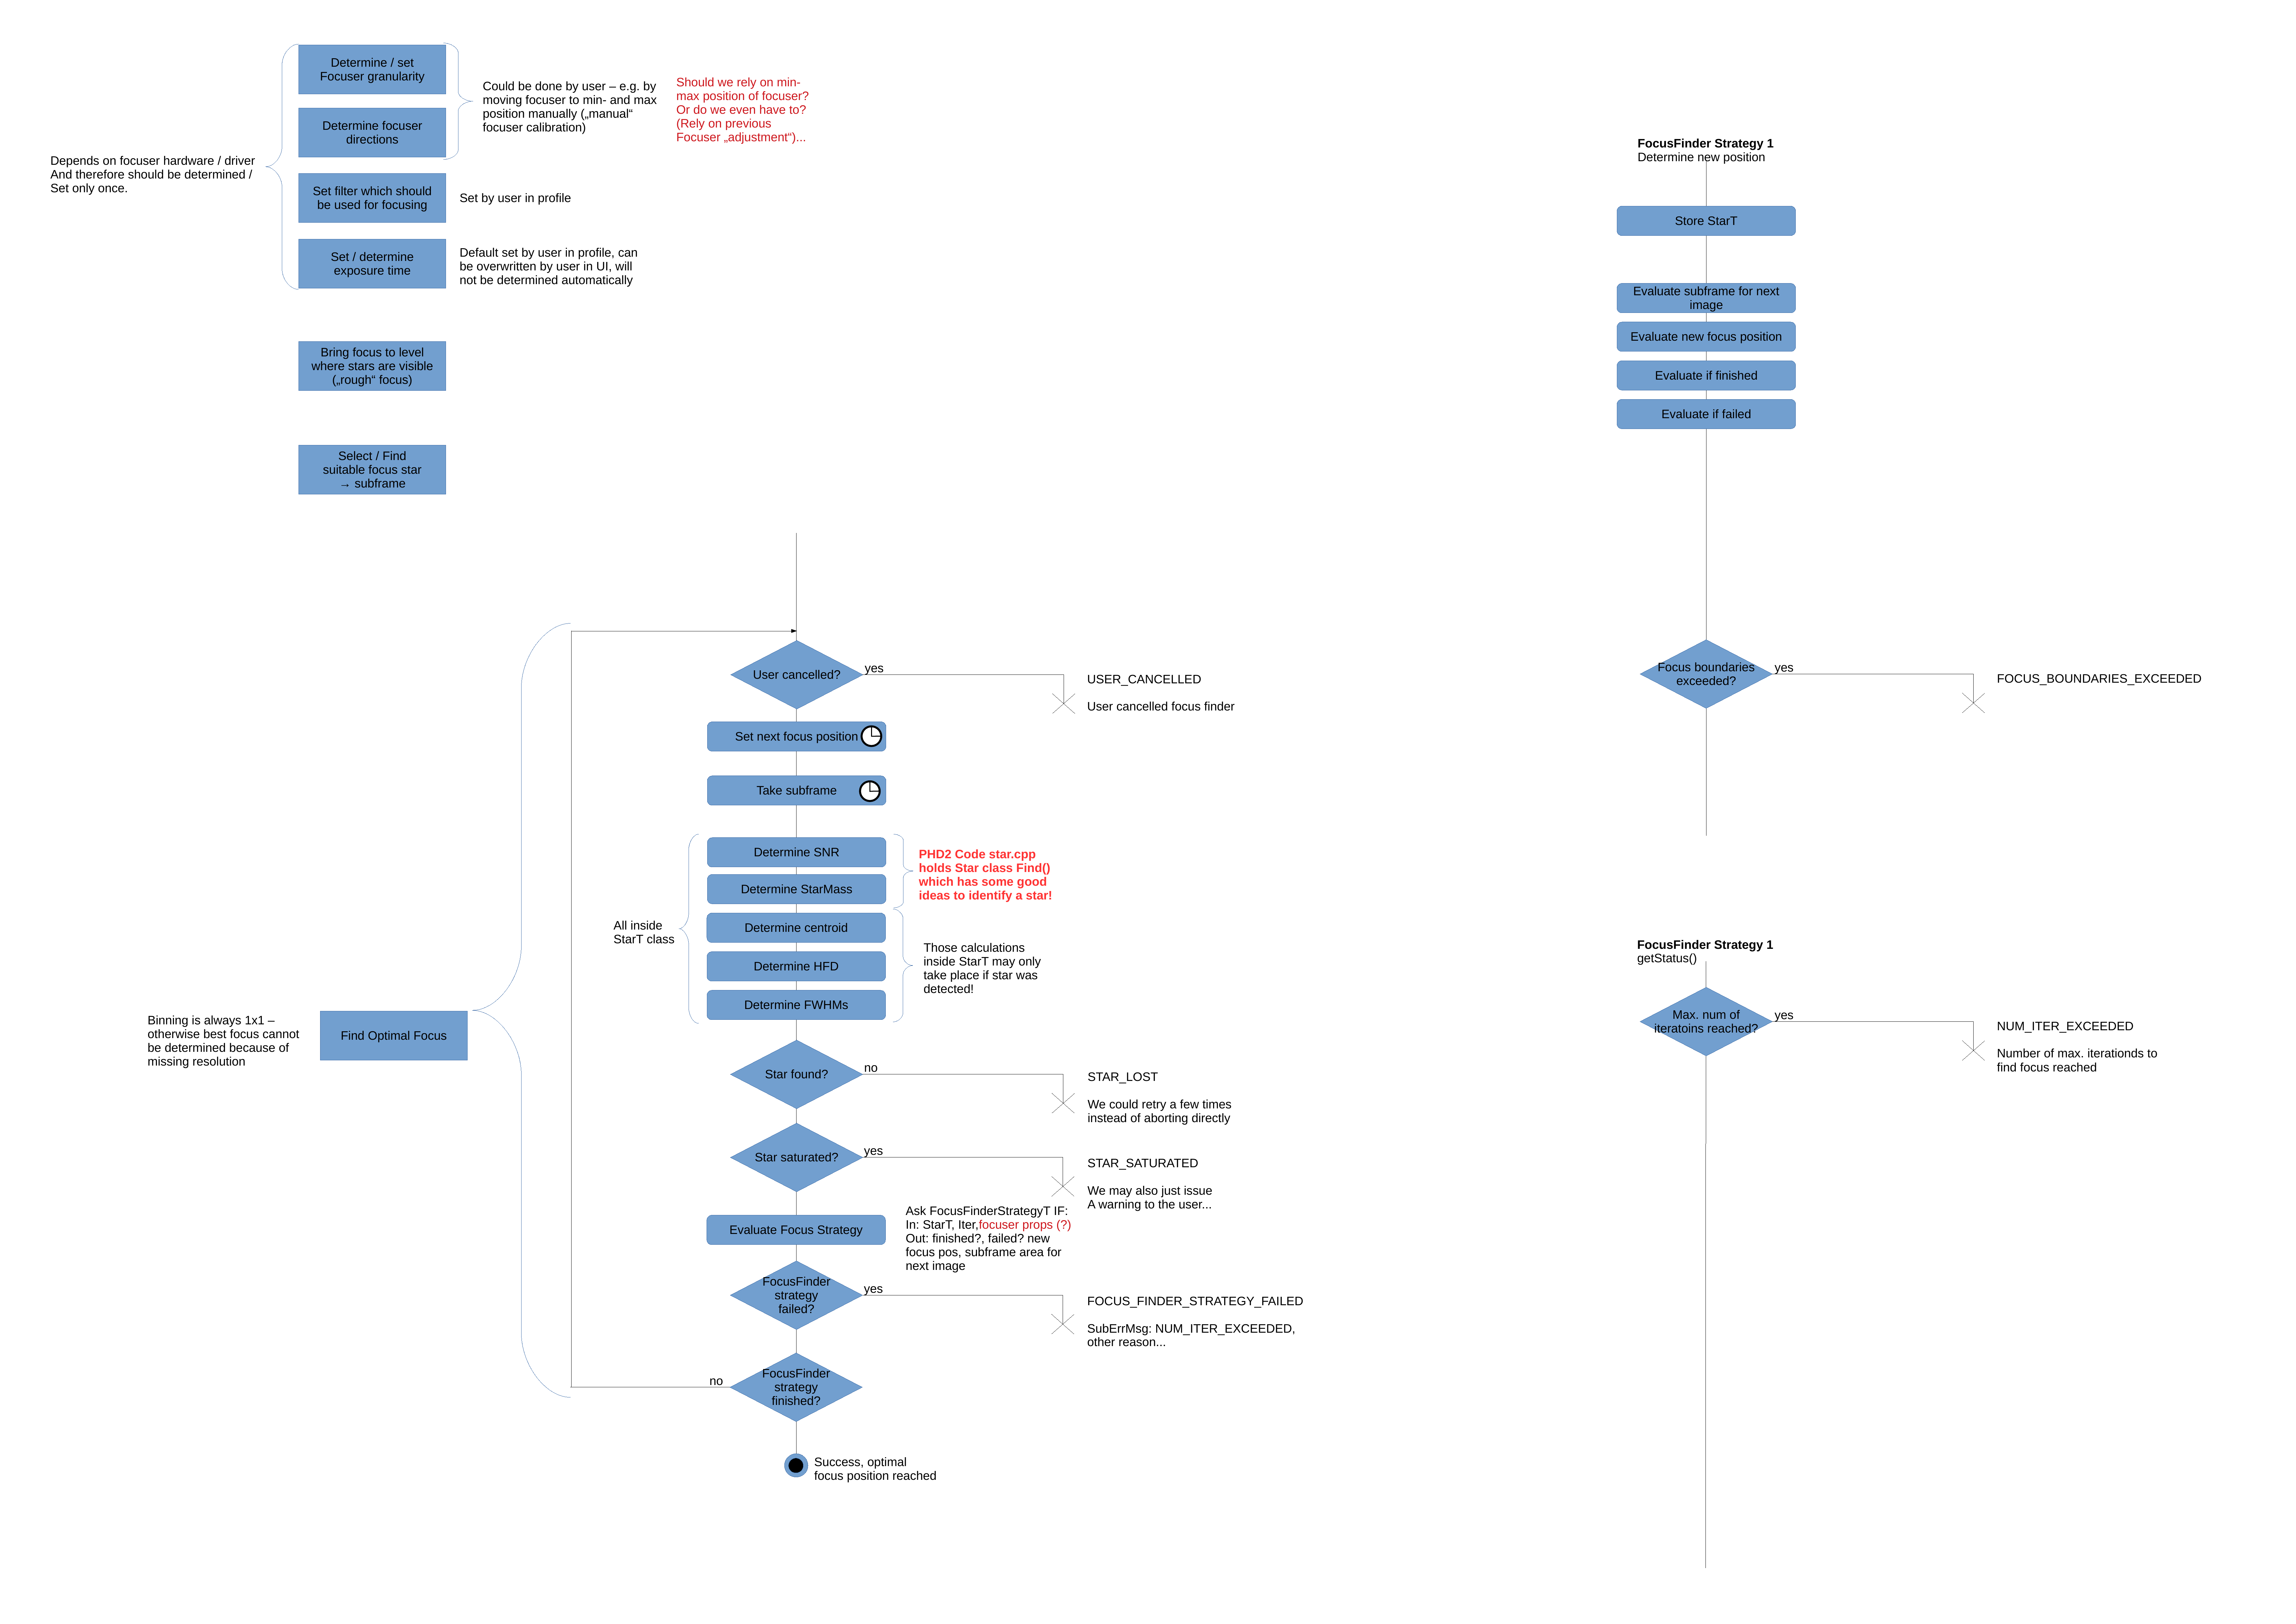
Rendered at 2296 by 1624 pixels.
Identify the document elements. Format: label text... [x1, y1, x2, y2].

text_box no [705, 1371, 728, 1390]
text_box Those calculations inside StarT may only take place if star was detected! [918, 938, 1051, 999]
text_box no [859, 1058, 883, 1077]
text_box yes [859, 1279, 888, 1298]
text_box Select / Find suitable focus star → subframe [299, 445, 446, 494]
text_box Set / determine exposure time [299, 239, 446, 288]
text_box Should we rely on min-max position of focuser? Or do we even have to? (Rely on previous Focuser „adjustment“)... [671, 73, 824, 147]
text_box Determine StarMass [707, 874, 886, 904]
text_box yes [1770, 1005, 1799, 1024]
text_box [862, 726, 882, 746]
text_box [860, 781, 880, 801]
text_box User cancelled? [730, 640, 860, 709]
text_box Evaluate subframe for next image [1617, 283, 1796, 313]
text_box Take subframe [707, 776, 886, 805]
text_box Store StarT [1617, 206, 1796, 236]
text_box Evaluate Focus Strategy [707, 1215, 886, 1245]
text_box Set by user in profile [454, 189, 613, 208]
text_box FocusFinder strategy finished? [730, 1353, 863, 1422]
text_box FOCUS_FINDER_STRATEGY_FAILED SubErrMsg: NUM_ITER_EXCEEDED, other reason... [1082, 1291, 1330, 1352]
text_box FocusFinder Strategy 1 getStatus() [1632, 935, 1790, 968]
text_box Star found? [730, 1040, 863, 1109]
text_box Could be done by user – e.g. by moving focuser to min- and max position manually („manual“ focuser calibration) [478, 77, 670, 137]
text_box Binning is always 1x1 – otherwise best focus cannot be determined because of missing resolution [143, 1011, 306, 1071]
text_box yes [859, 1141, 888, 1160]
text_box Bring focus to level where stars are visible („rough“ focus) [299, 341, 446, 391]
text_box Set filter which should be used for focusing [299, 173, 446, 223]
text_box Evaluate new focus position [1617, 322, 1796, 351]
text_box NUM_ITER_EXCEEDED Number of max. iterationds to find focus reached [1992, 1017, 2171, 1077]
text_box Star saturated? [730, 1123, 863, 1192]
text_box yes [1770, 658, 1799, 677]
text_box Find Optimal Focus [320, 1011, 468, 1060]
text_box Success, optimal focus position reached [809, 1452, 944, 1485]
text_box Set next focus position [707, 722, 886, 751]
text_box USER_CANCELLED User cancelled focus finder [1082, 670, 1261, 716]
text_box Evaluate if failed [1617, 399, 1796, 429]
text_box Depends on focuser hardware / driver And therefore should be determined / Set only once. [45, 151, 271, 197]
text_box Determine FWHMs [707, 990, 886, 1020]
text_box PHD2 Code star.cpp holds Star class Find() which has some good ideas to identify a star! [914, 845, 1068, 905]
text_box FocusFinder Strategy 1 Determine new position [1633, 134, 1790, 166]
text_box Determine centroid [707, 913, 886, 943]
text_box Ask FocusFinderStrategyT IF: In: StarT, Iter,focuser props (?) Out: finished?, failed? new focus pos, subframe area for next image [901, 1202, 1080, 1275]
text_box Evaluate if finished [1617, 361, 1796, 390]
text_box Determine SNR [707, 837, 886, 867]
text_box FocusFinder strategy failed? [730, 1261, 863, 1330]
text_box [784, 1453, 808, 1477]
text_box Focus boundaries exceeded? [1640, 640, 1770, 709]
text_box Determine / set Focuser granularity [299, 45, 446, 94]
text_box STAR_SATURATED We may also just issue A warning to the user... [1082, 1154, 1237, 1214]
text_box Determine HFD [707, 951, 886, 981]
text_box All inside StarT class [608, 916, 686, 949]
text_box STAR_LOST We could retry a few times instead of aborting directly [1083, 1068, 1237, 1128]
text_box yes [860, 658, 889, 677]
text_box FOCUS_BOUNDARIES_EXCEEDED [1992, 669, 2221, 721]
text_box Default set by user in profile, can be overwritten by user in UI, will not be determined automatically [454, 243, 652, 290]
text_box Determine focuser directions [299, 108, 446, 157]
text_box Max. num of iteratoins reached? [1640, 987, 1770, 1056]
